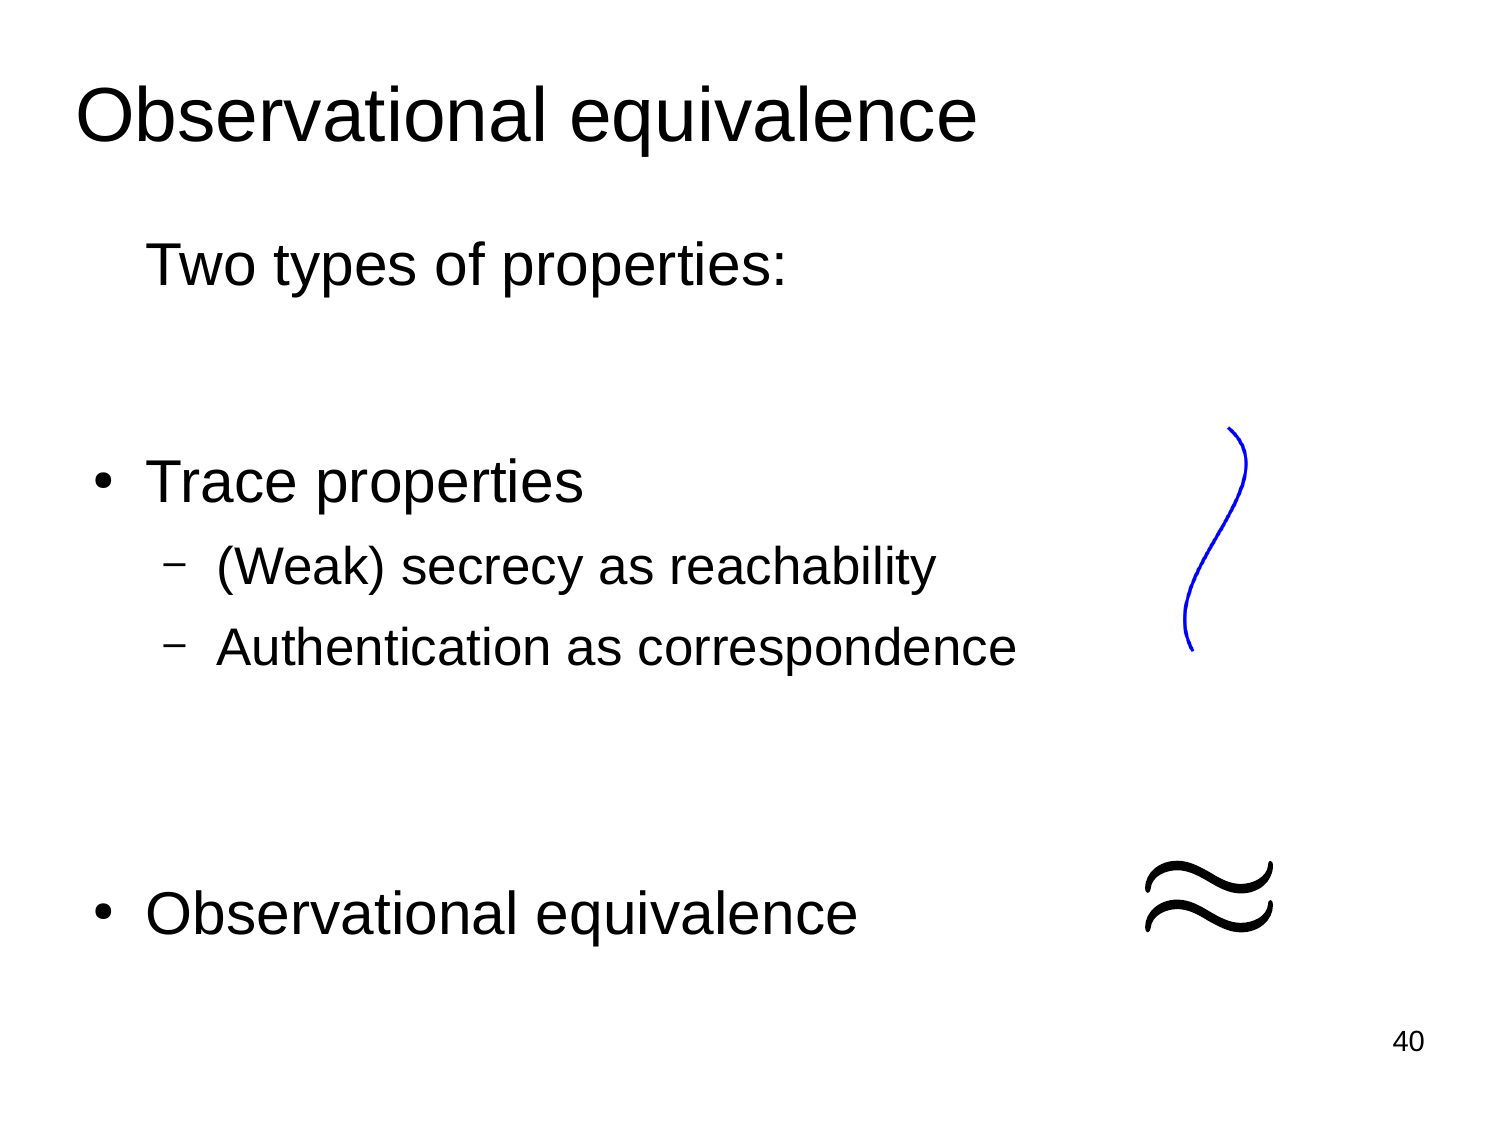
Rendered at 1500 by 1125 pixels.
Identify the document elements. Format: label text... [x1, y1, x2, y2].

title Observational equivalence [75, 44, 1425, 185]
list Two types of properties: Trace properties (Weak) secrecy as reachability Authentication as correspondence Observational equivalence [75, 230, 1425, 1014]
text_box [1134, 860, 1284, 939]
picture [1083, 406, 1334, 689]
